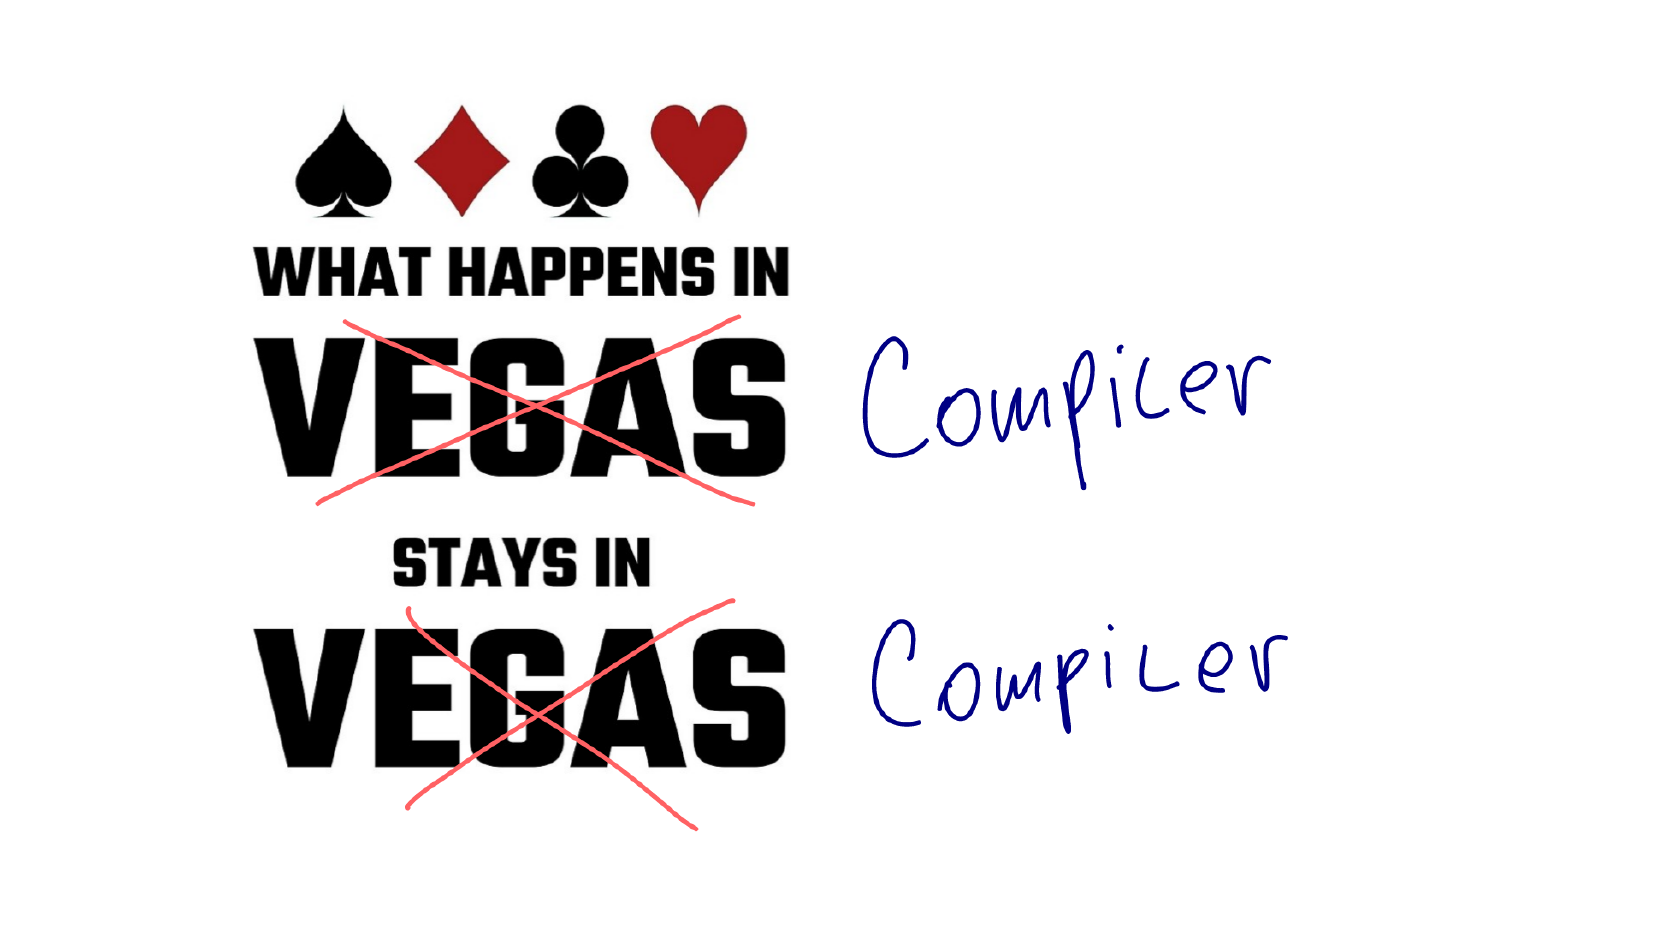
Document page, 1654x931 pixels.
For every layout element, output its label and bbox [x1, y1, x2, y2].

picture [187, 74, 1388, 865]
